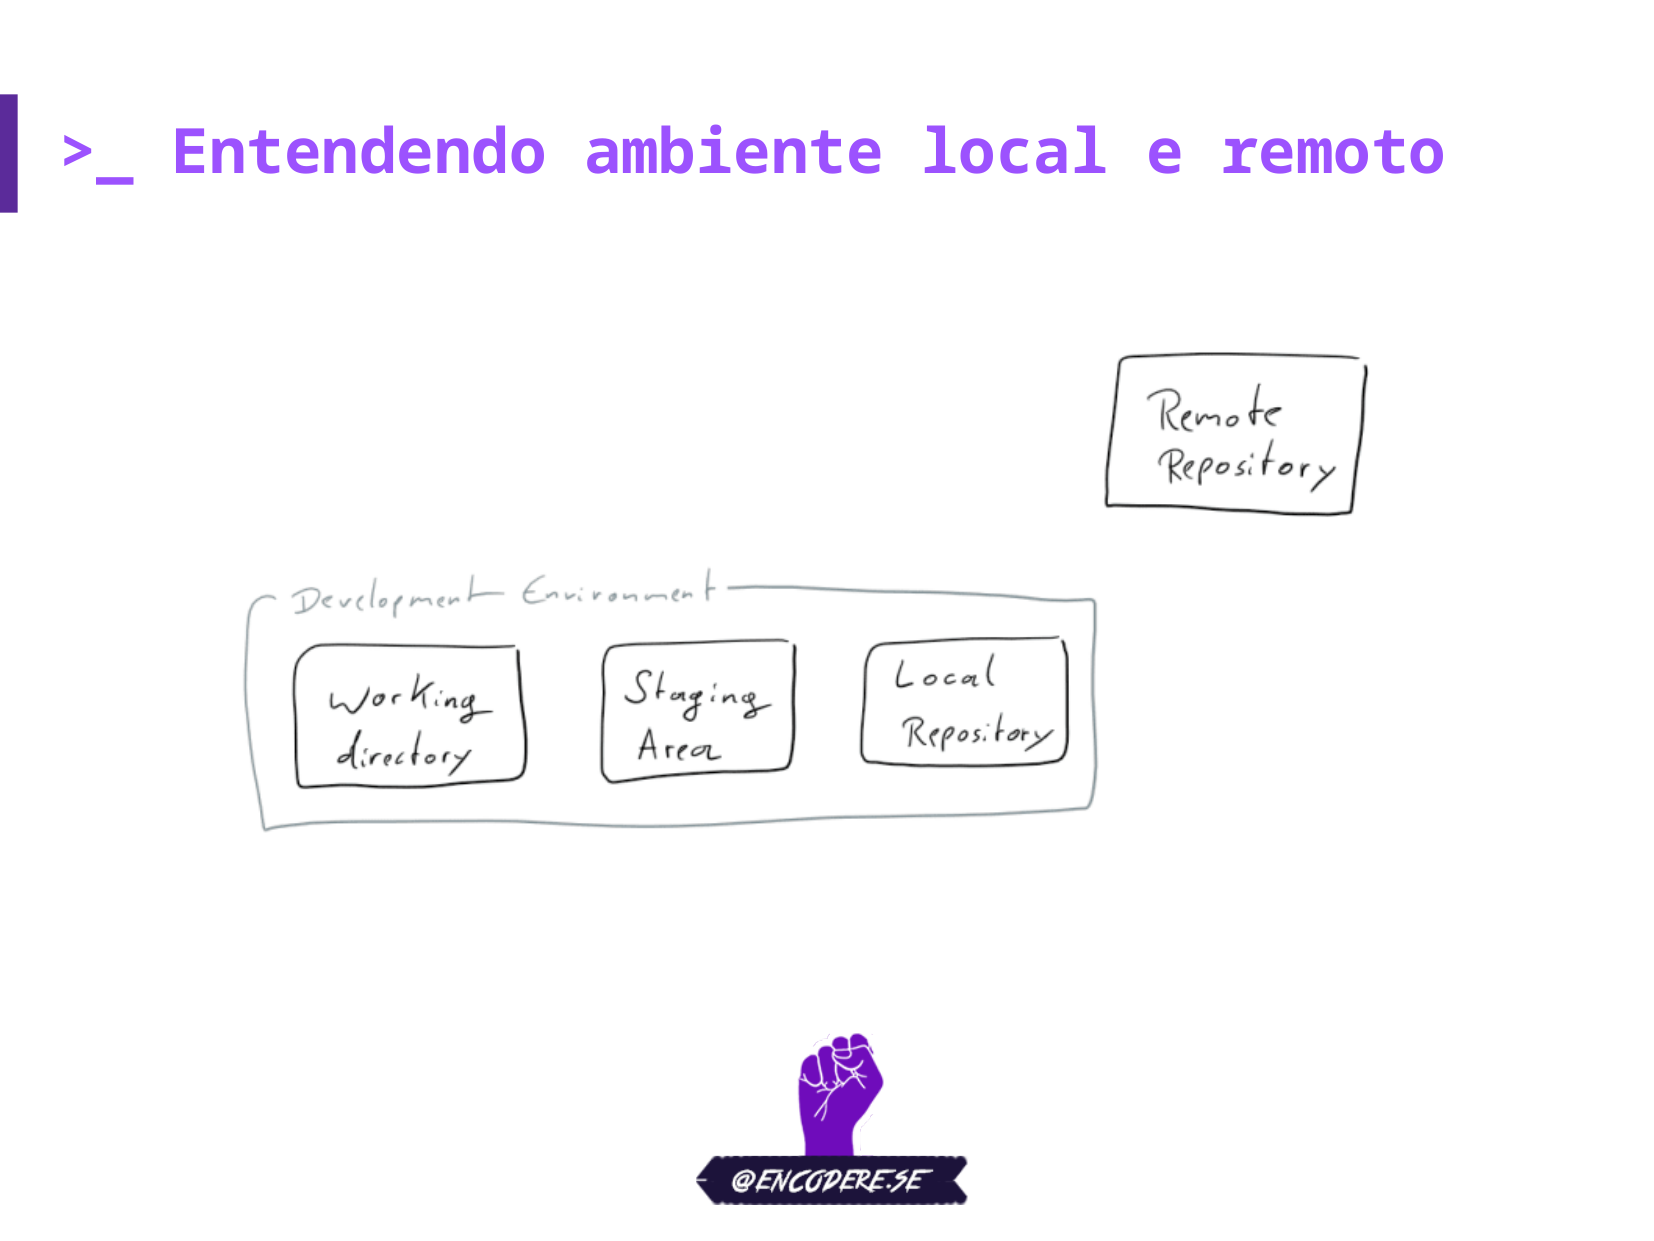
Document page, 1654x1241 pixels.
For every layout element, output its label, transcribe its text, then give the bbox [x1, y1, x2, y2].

title >_ Entendendo ambiente local e remoto [59, 106, 1595, 201]
picture [696, 1027, 969, 1205]
text_box [0, 94, 18, 213]
picture [148, 295, 1524, 980]
